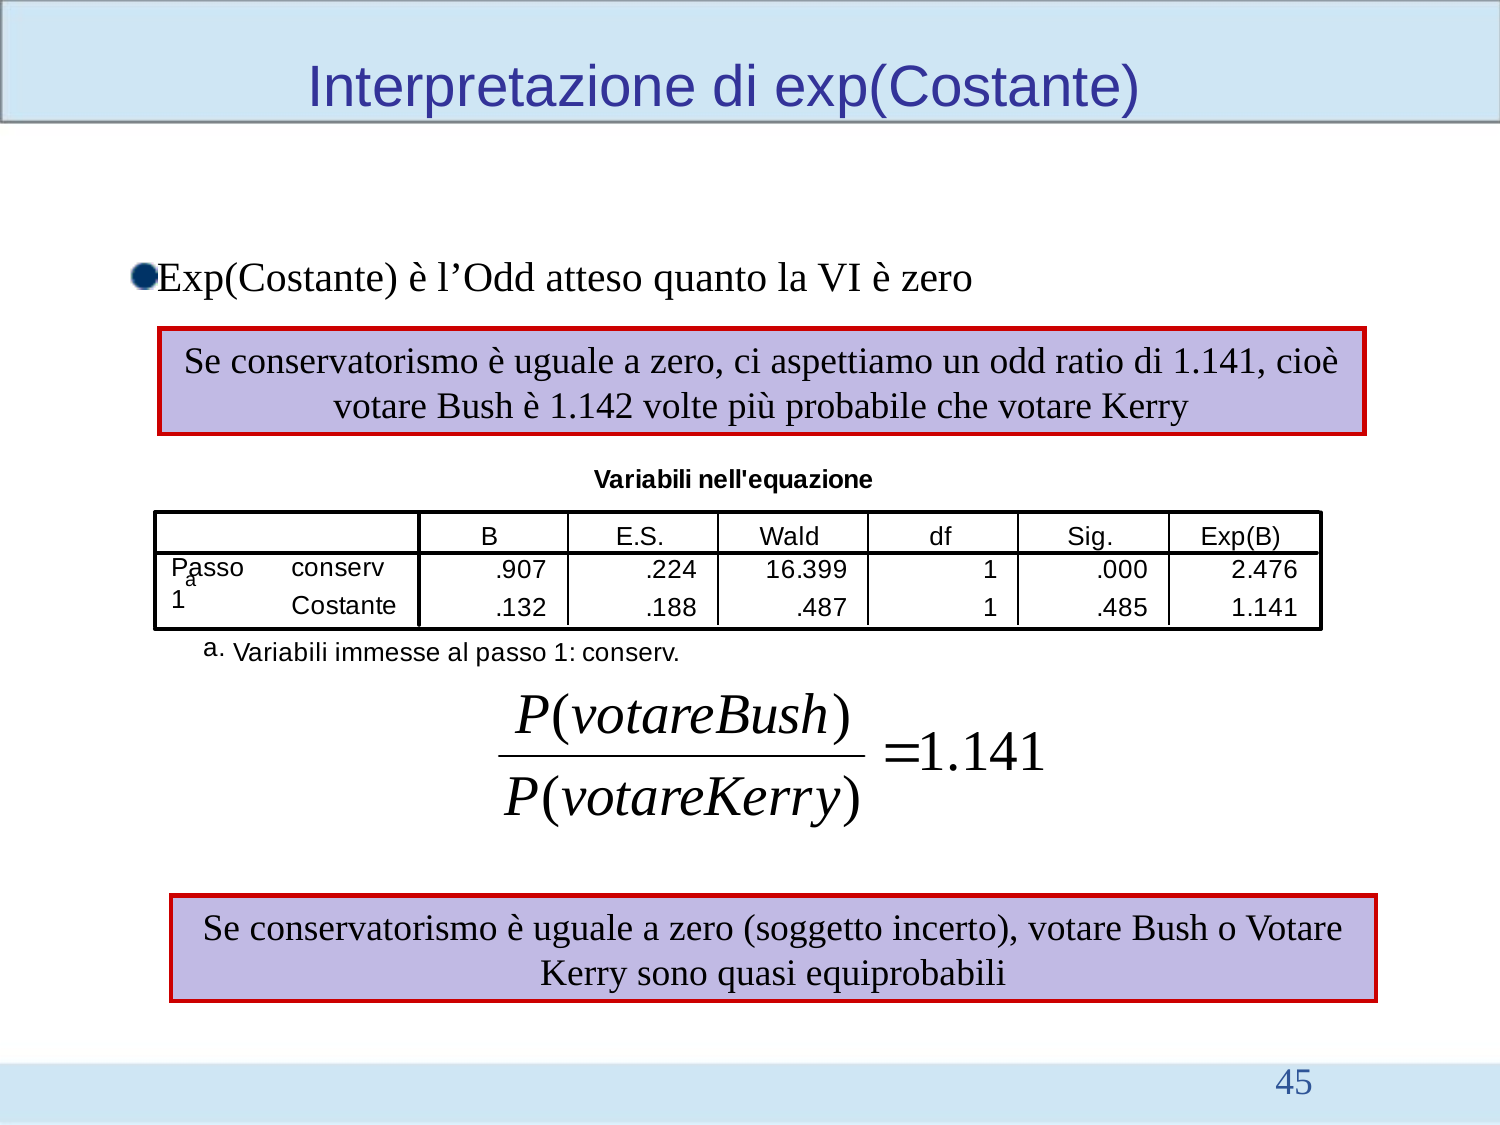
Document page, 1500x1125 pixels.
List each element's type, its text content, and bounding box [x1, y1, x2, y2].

text_box Se conservatorismo è uguale a zero (soggetto incerto), votare Bush o Votare Kerry sono quasi equiprobabili [171, 895, 1376, 1001]
text_box Exp(Costante) è l’Odd atteso quanto la VI è zero [112, 231, 1400, 308]
text_box Se conservatorismo è uguale a zero, ci aspettiamo un odd ratio di 1.141, cioè votare Bush è 1.142 volte più probabile che votare Kerry [159, 328, 1365, 435]
picture [0, 0, 1500, 1125]
chart [489, 680, 1054, 839]
text_box Interpretazione di exp(Costante) [49, 7, 1400, 160]
